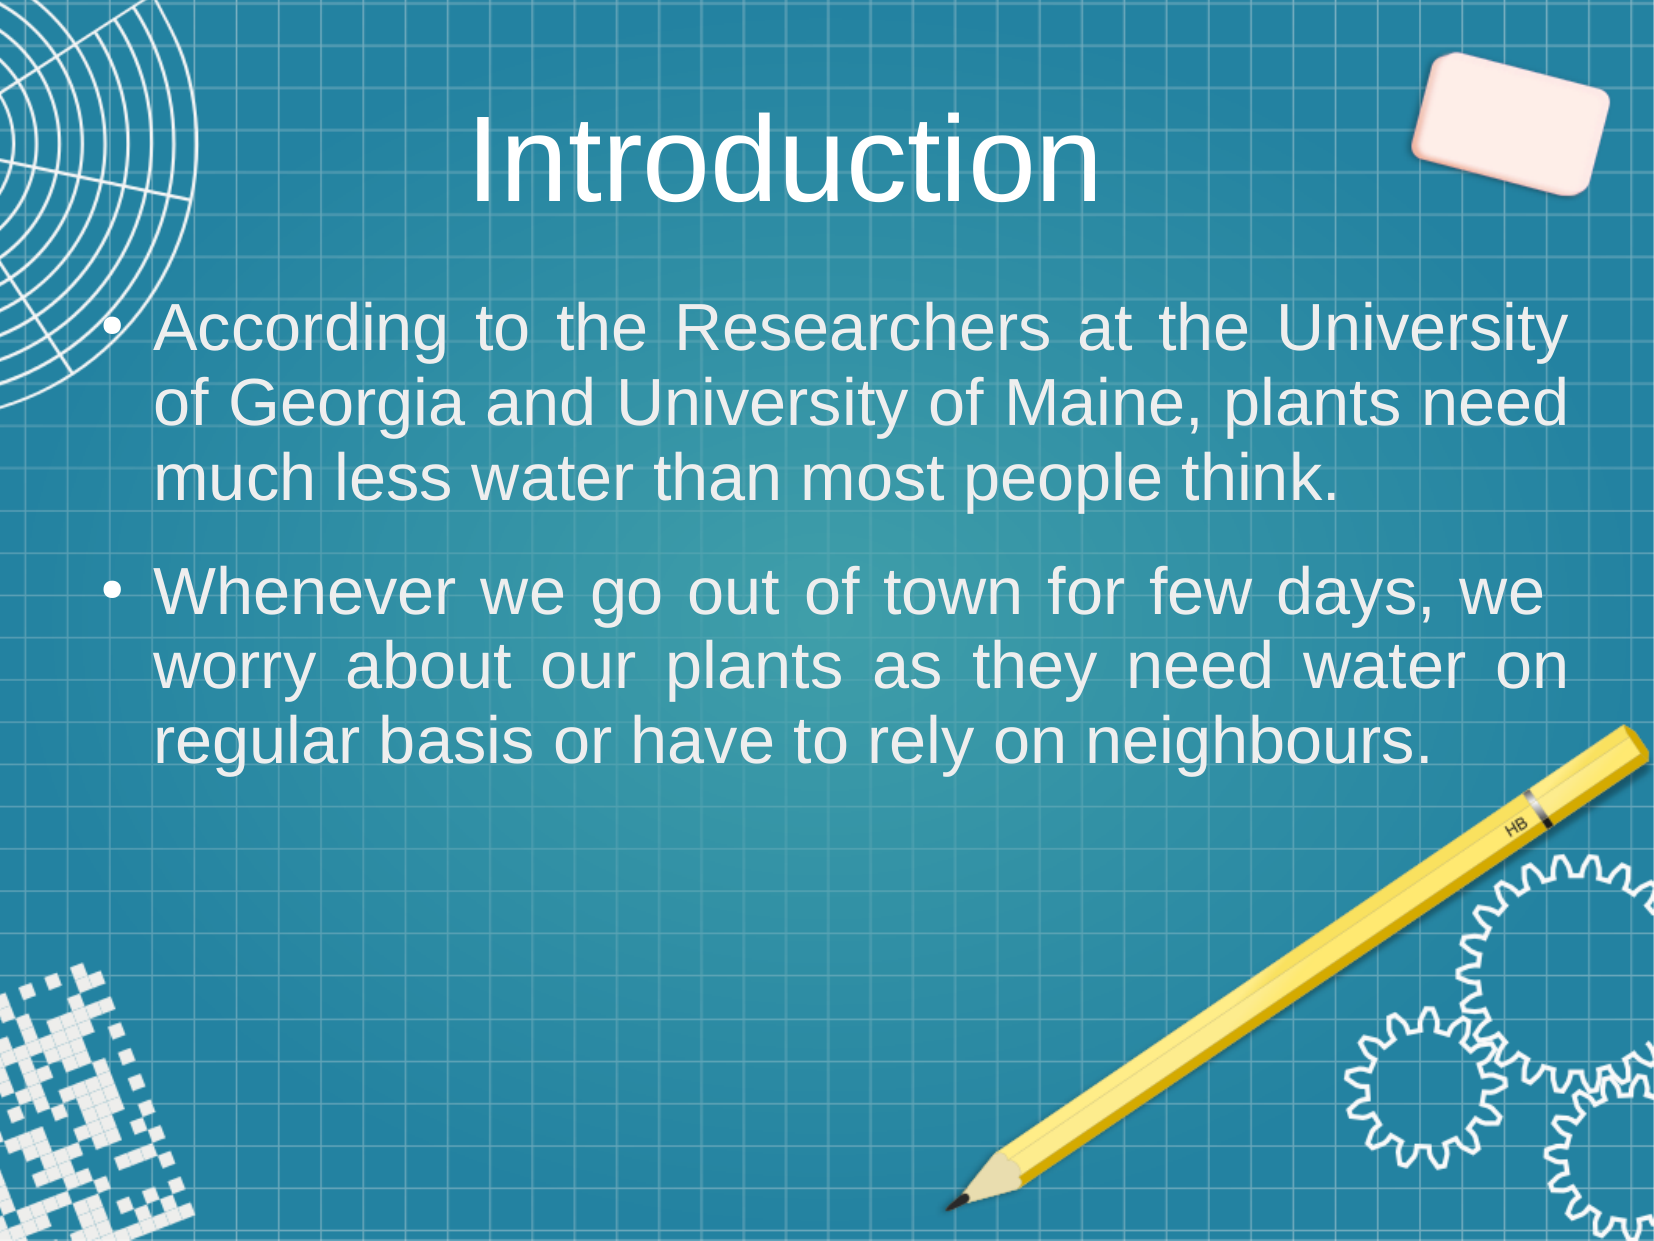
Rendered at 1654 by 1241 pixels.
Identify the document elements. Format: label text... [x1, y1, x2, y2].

picture [0, 0, 1654, 1241]
list According to the Researchers at the University of Georgia and University of Maine, plants need much less water than most people think. Whenever we go out of town for few days, we worry about our plants as they need water on regular basis or have to rely on neighbours. [82, 290, 1571, 1010]
title Introduction [188, 59, 1382, 260]
